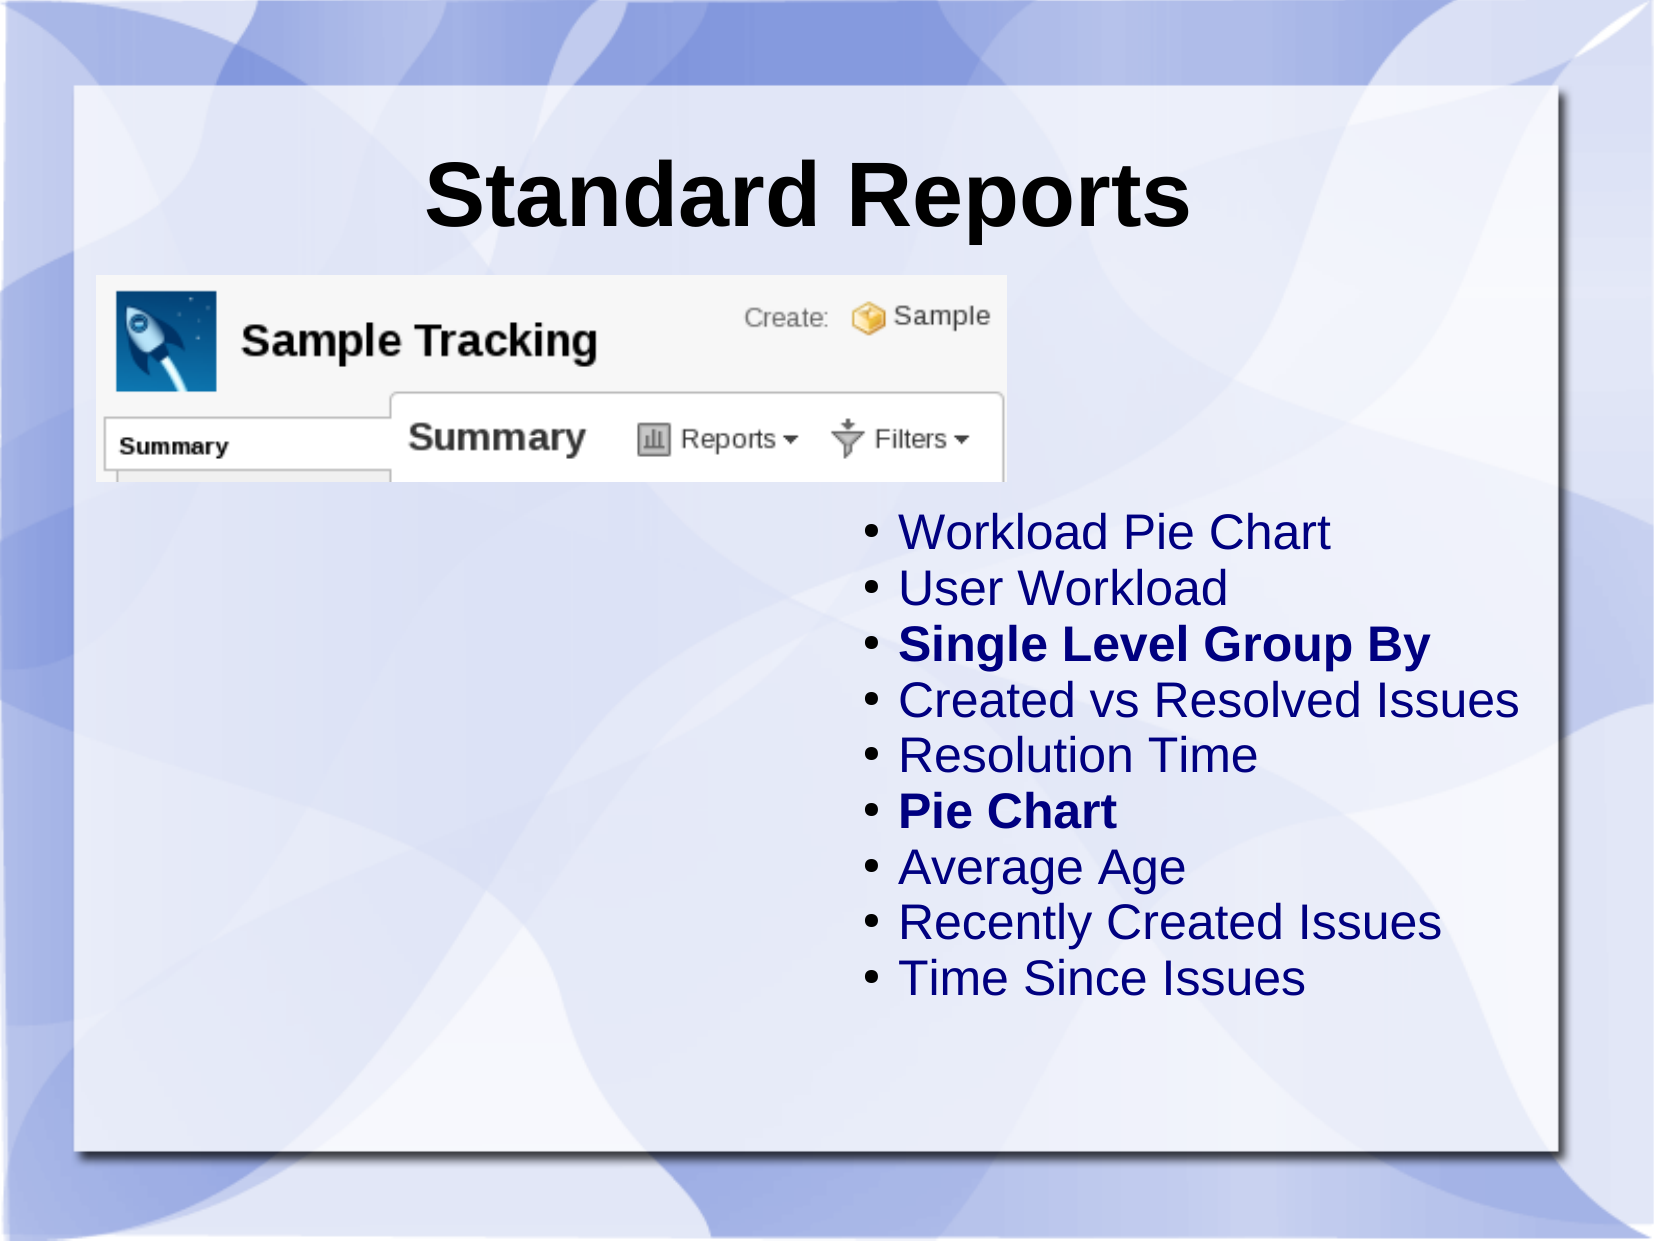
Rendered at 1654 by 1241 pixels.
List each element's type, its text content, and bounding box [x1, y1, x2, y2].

title Standard Reports [82, 90, 1536, 298]
picture [0, 0, 1654, 1241]
subtitle Workload Pie Chart User Workload Single Level Group By Created vs Resolved Issues Resolution Time Pie Chart Average Age Recently Created Issues Time Since Issues [862, 448, 1654, 1241]
